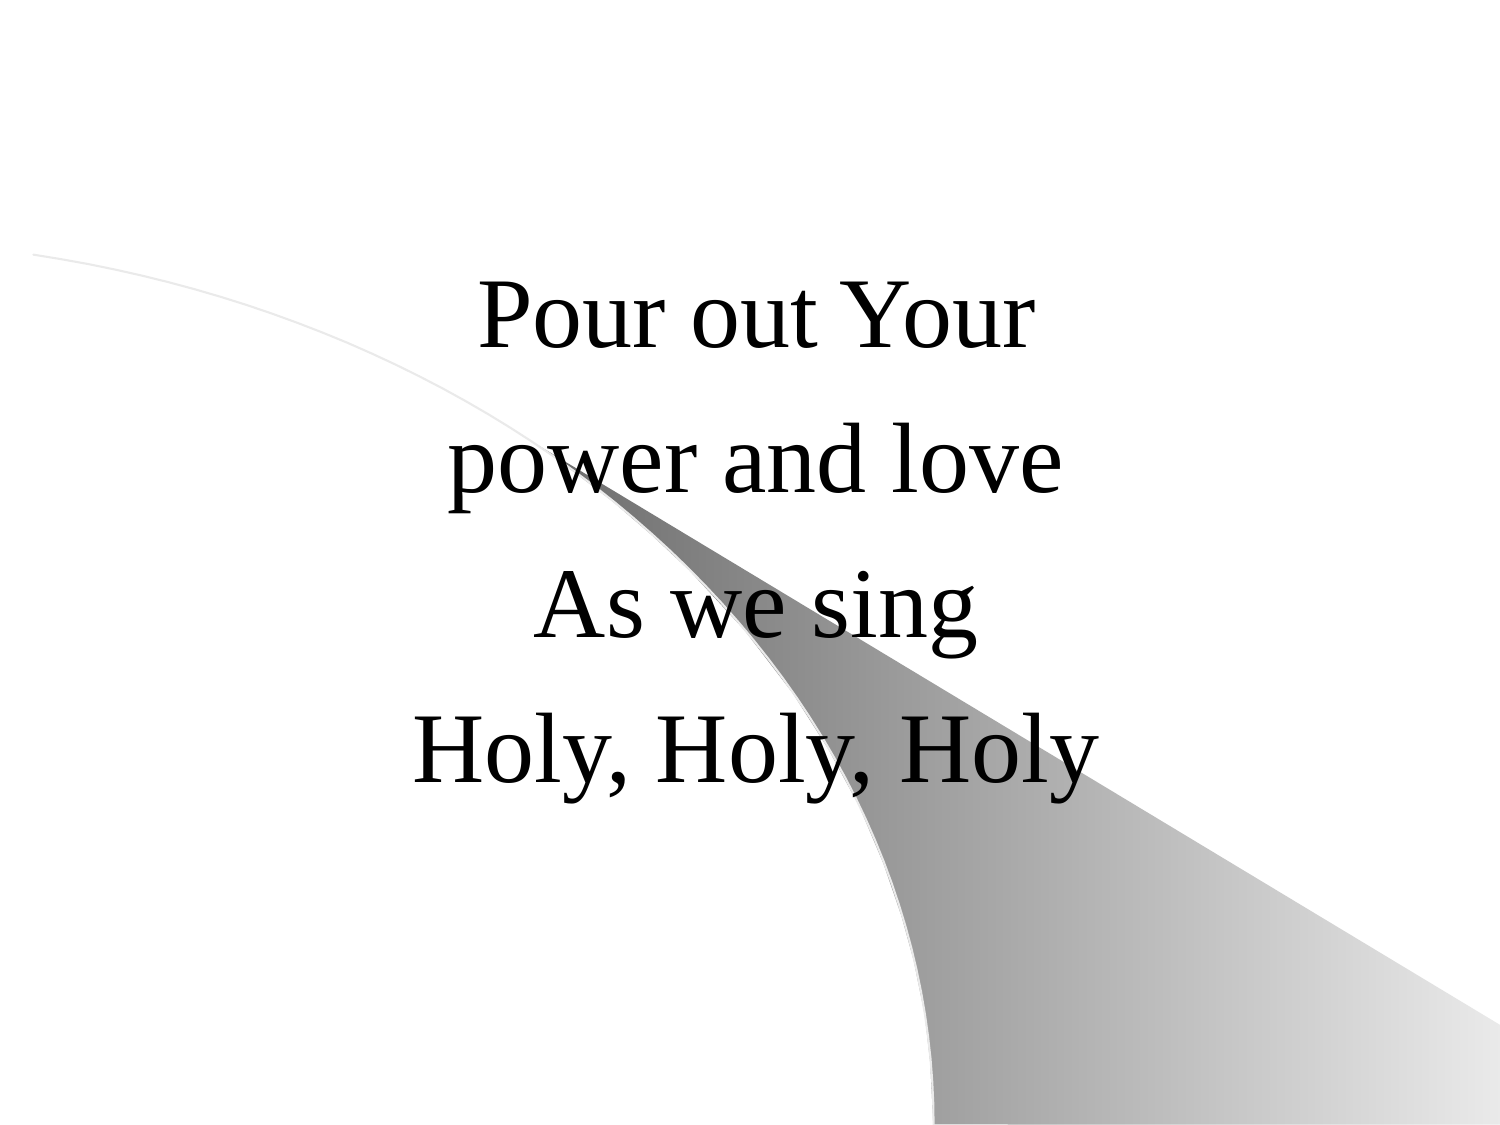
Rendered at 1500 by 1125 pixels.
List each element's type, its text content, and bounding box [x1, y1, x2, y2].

subtitle Pour out Your power and love As we sing Holy, Holy, Holy [112, 200, 1401, 850]
